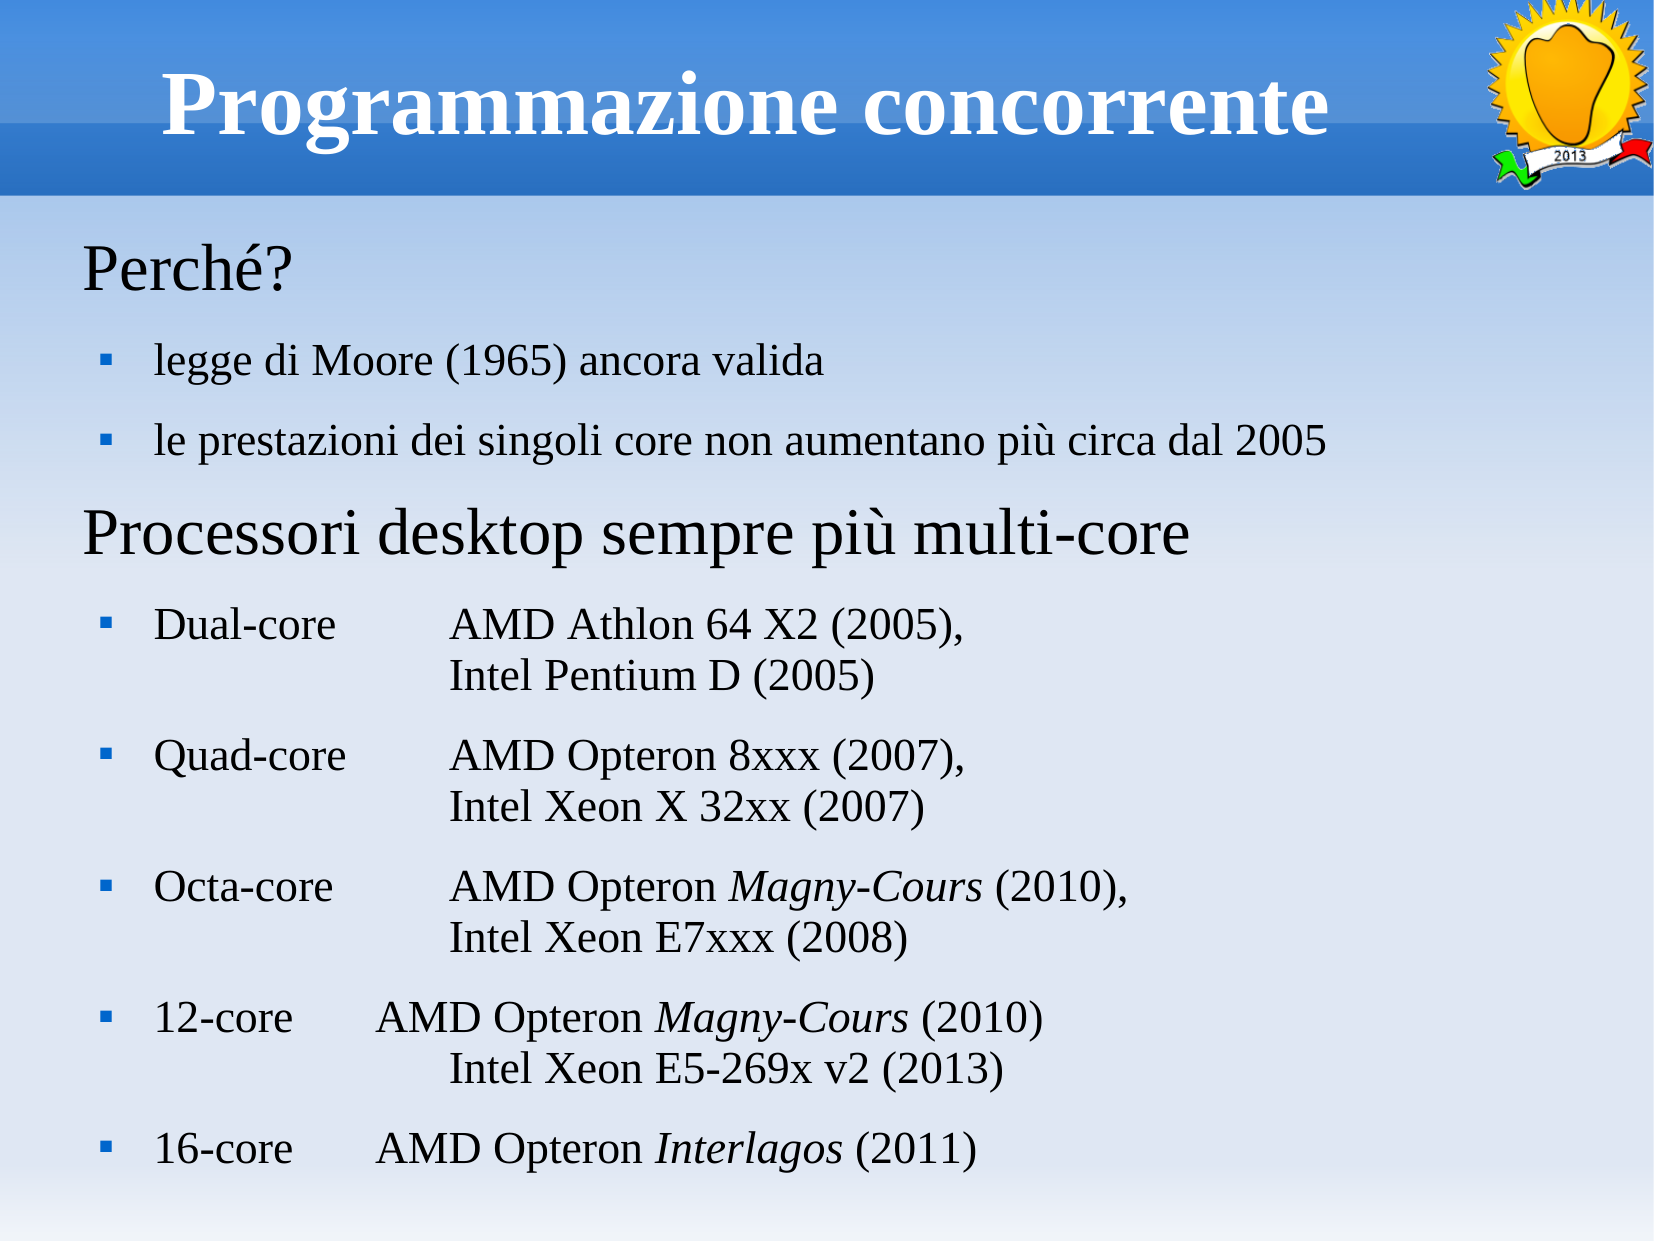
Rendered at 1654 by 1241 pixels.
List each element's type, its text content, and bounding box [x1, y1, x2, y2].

list Perché? legge di Moore (1965) ancora valida le prestazioni dei singoli core non aumentano più circa dal 2005 Processori desktop sempre più multi-core Dual-core AMD Athlon 64 X2 (2005), Intel Pentium D (2005) Quad-core AMD Opteron 8xxx (2007), Intel Xeon X 32xx (2007) Octa-core AMD Opteron Magny-Cours (2010), Intel Xeon E7xxx (2008) 12-core AMD Opteron Magny-Cours (2010) Intel Xeon E5-269x v2 (2013) 16-core AMD Opteron Interlagos (2011) [82, 231, 1595, 1174]
picture [0, 0, 1654, 1241]
title Programmazione concorrente [76, 0, 1418, 208]
